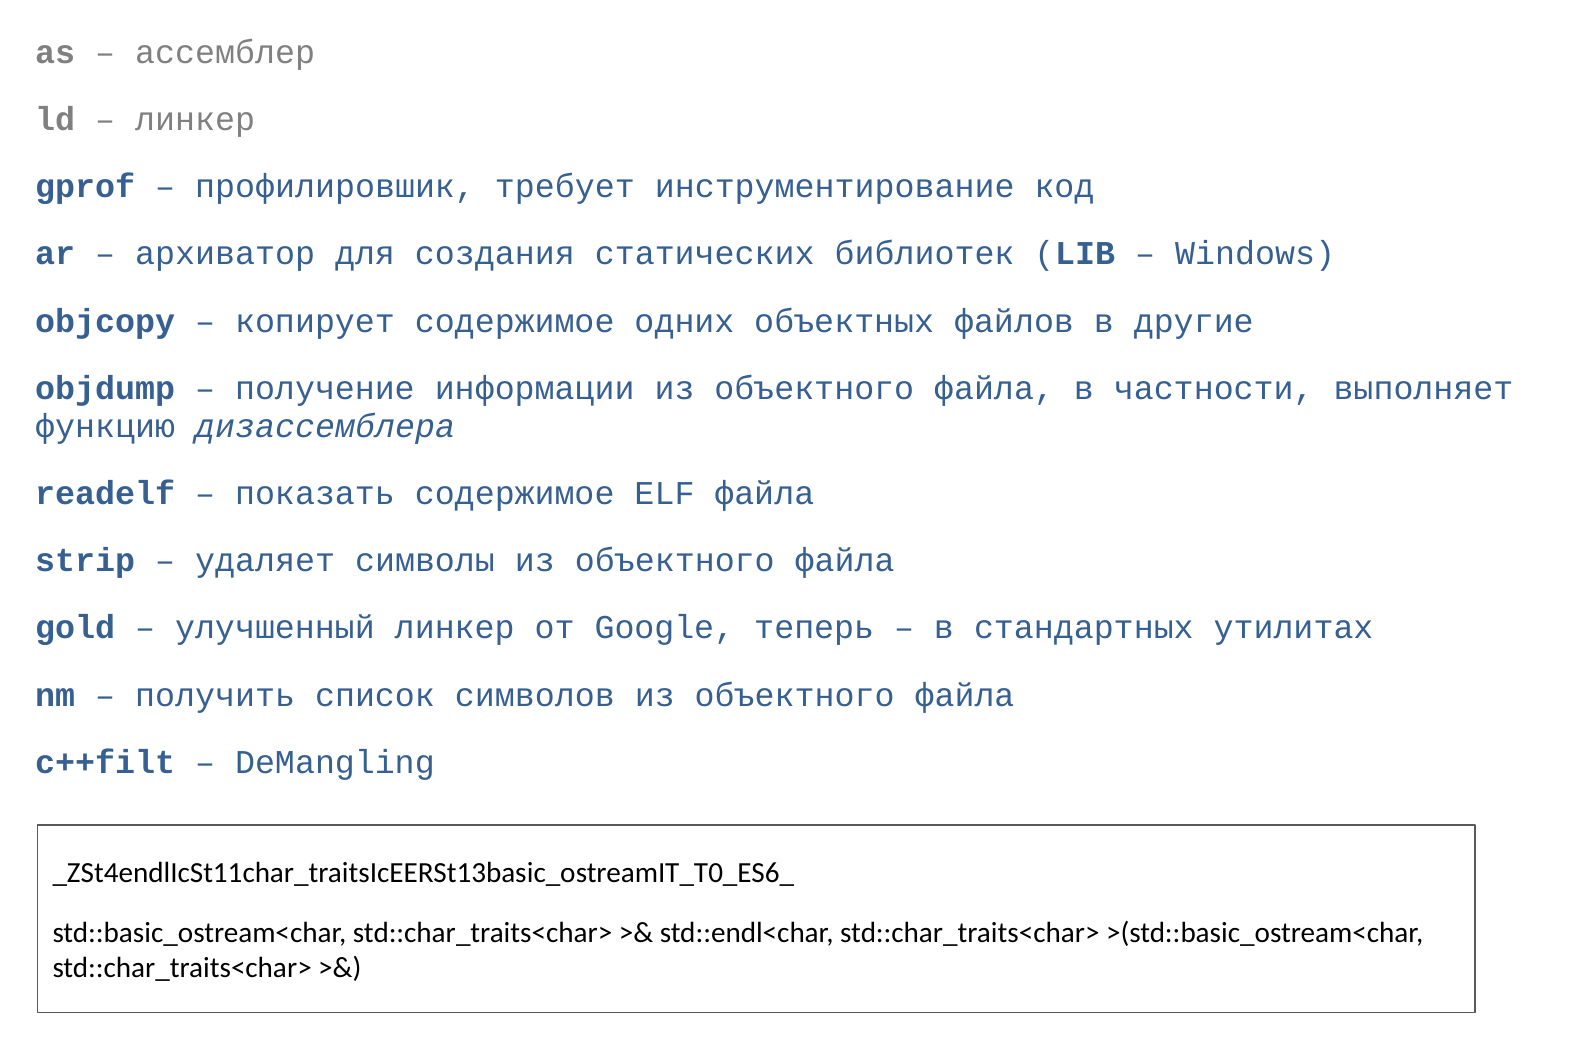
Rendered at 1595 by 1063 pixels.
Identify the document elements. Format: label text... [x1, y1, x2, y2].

text_box as – ассемблер ld – линкер gprof – профилировшик, требует инструментирование код ar – архиватор для создания статических библиотек (LIB – Windows) objcopy – копирует содержимое одних объектных файлов в другие objdump – получение информации из объектного файла, в частности, выполняет функцию дизассемблера readelf – показать содержимое ELF файла strip – удаляет символы из объектного файла gold – улучшенный линкер от Google, теперь – в стандартных утилитах nm – получить список символов из объектного файла c++filt – DeMangling [20, 27, 1576, 859]
text_box _ZSt4endlIcSt11char_traitsIcEERSt13basic_ostreamIT_T0_ES6_ std::basic_ostream<char, std::char_traits<char> >& std::endl<char, std::char_traits<char> >(std::basic_ostream<char, std::char_traits<char> >&) [37, 824, 1475, 1013]
